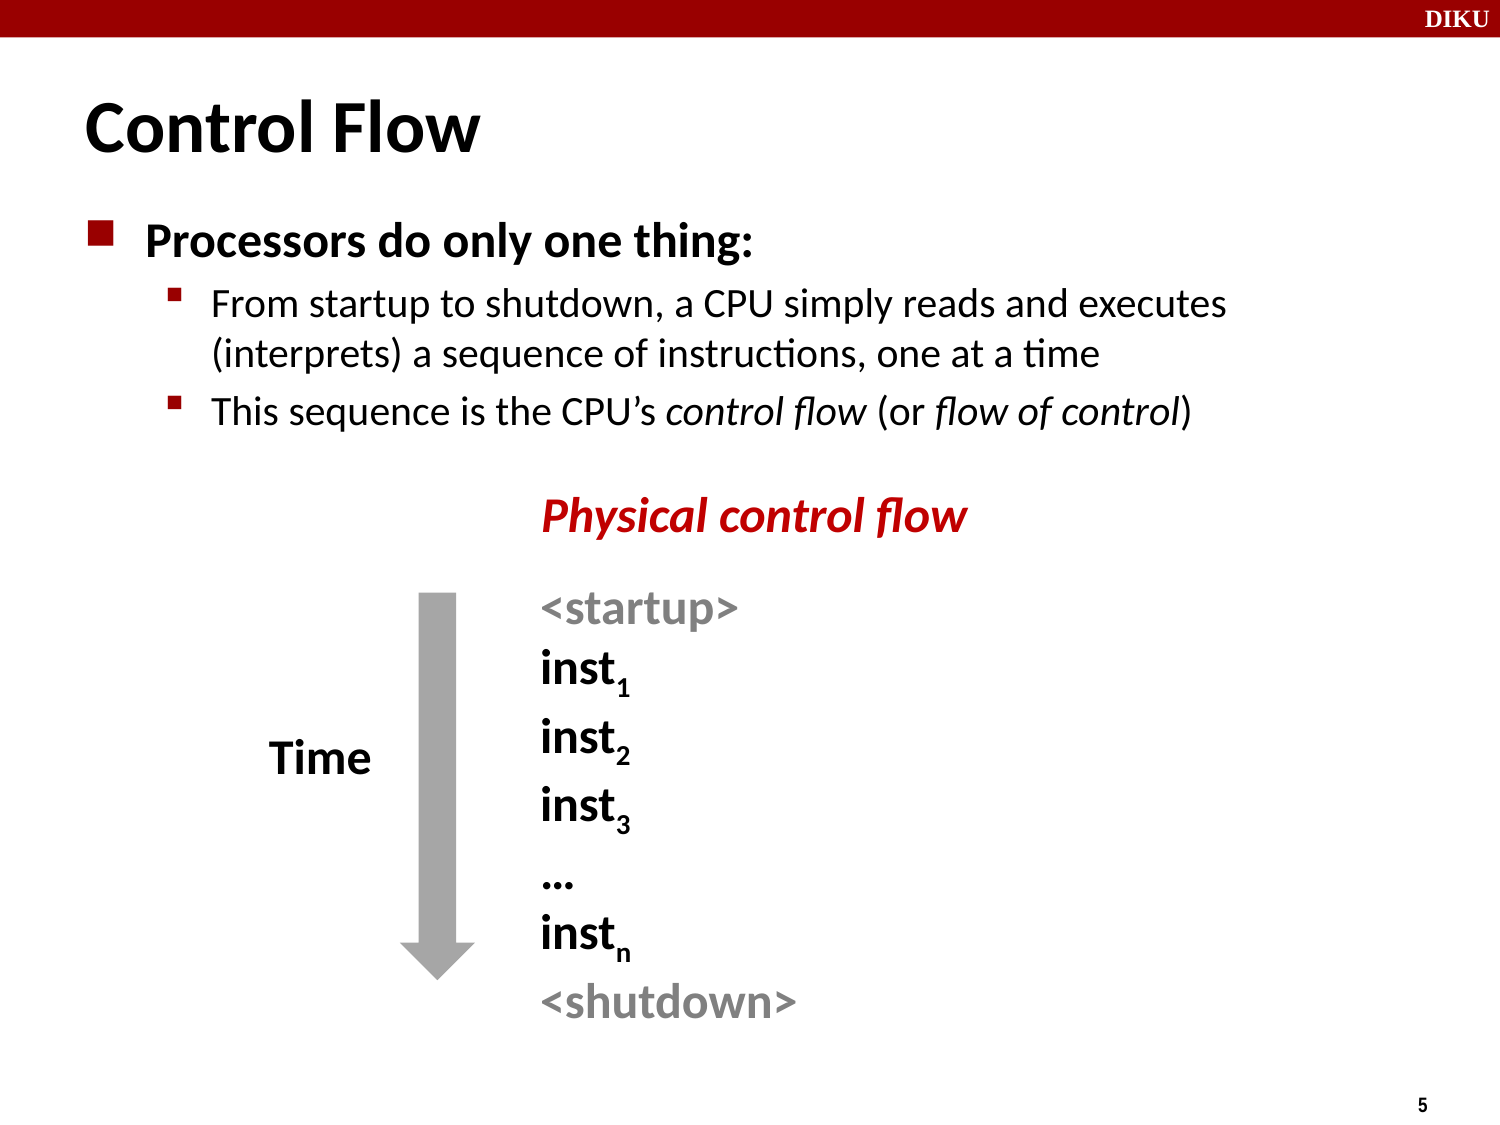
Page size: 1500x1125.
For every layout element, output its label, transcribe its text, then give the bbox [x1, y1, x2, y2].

text_box Physical control flow [526, 474, 983, 550]
text_box [399, 592, 475, 981]
text_box Time [254, 716, 387, 792]
title Control Flow [70, 75, 775, 169]
list Processors do only one thing: From startup to shutdown, a CPU simply reads and executes (interprets) a sequence of instructions, one at a time This sequence is the CPU’s control flow (or flow of control) [74, 200, 1435, 486]
text_box <startup> inst1 inst2 inst3 … instn <shutdown> [525, 567, 813, 1036]
